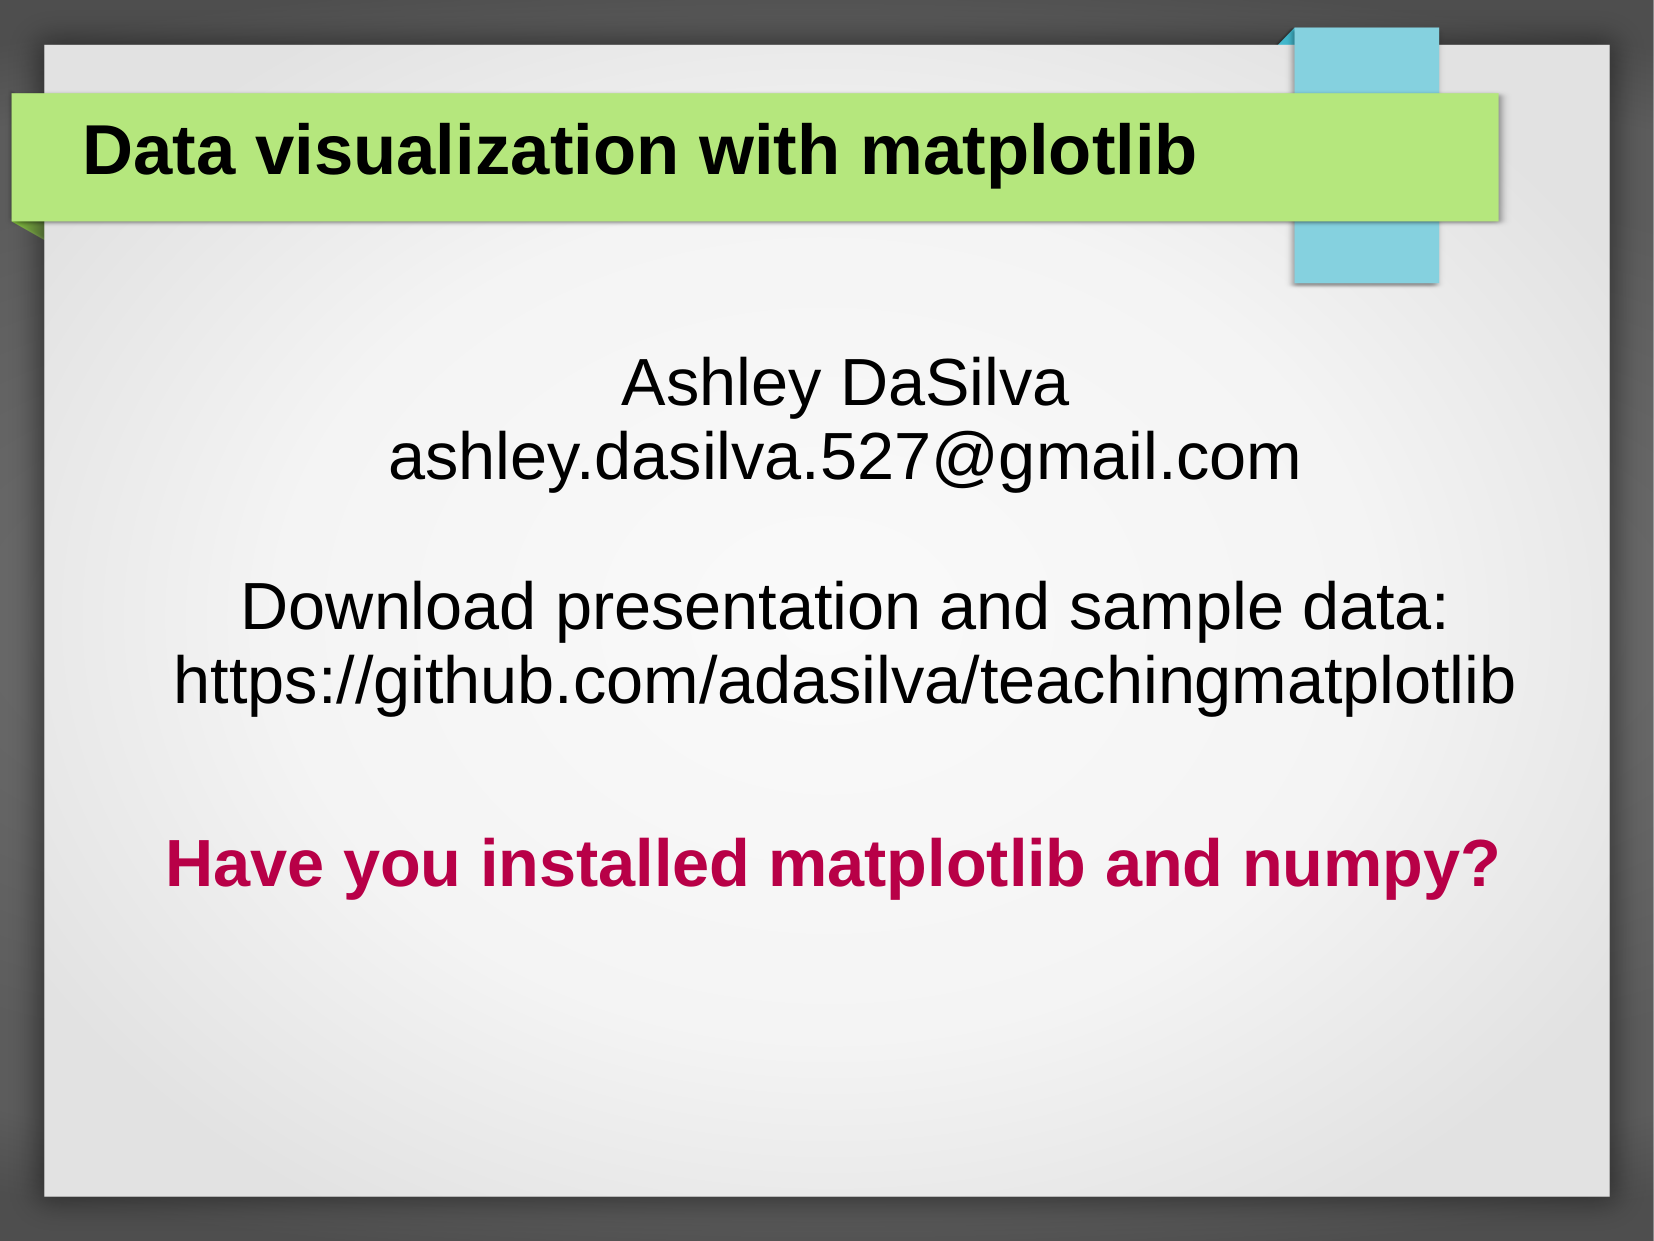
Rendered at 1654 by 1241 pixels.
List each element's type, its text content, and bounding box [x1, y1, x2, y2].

text_box Have you installed matplotlib and numpy? [90, 780, 1579, 946]
picture [0, 0, 1654, 1241]
title Data visualization with matplotlib [82, 47, 1571, 252]
text_box Ashley DaSilva ashley.dasilva.527@gmail.com Download presentation and sample data: https://github.com/adasilva/teachingmatplotlib [101, 269, 1591, 794]
